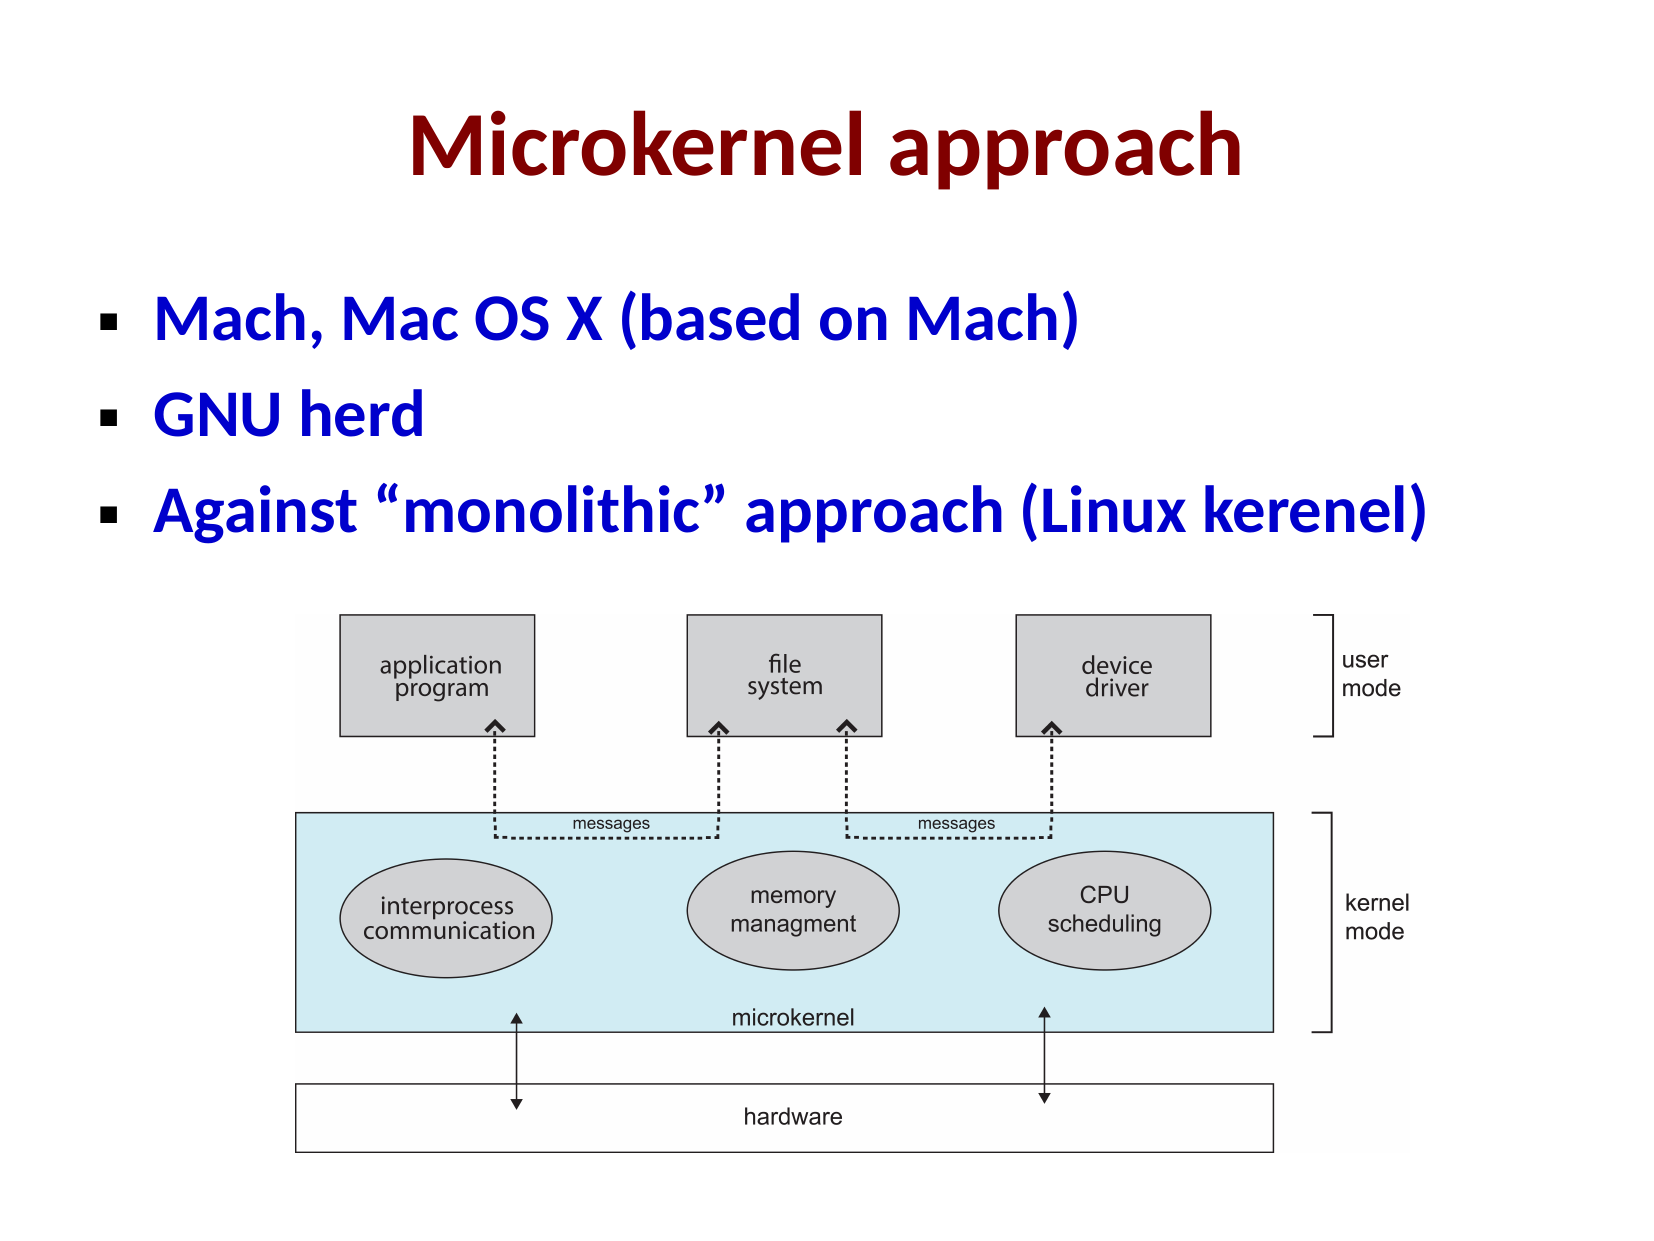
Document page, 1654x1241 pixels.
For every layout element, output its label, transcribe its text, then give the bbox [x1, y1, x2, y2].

picture [295, 614, 1410, 1153]
title Microkernel approach [82, 49, 1571, 257]
list Mach, Mac OS X (based on Mach) GNU herd Against “monolithic” approach (Linux kerenel) [82, 290, 1571, 1010]
